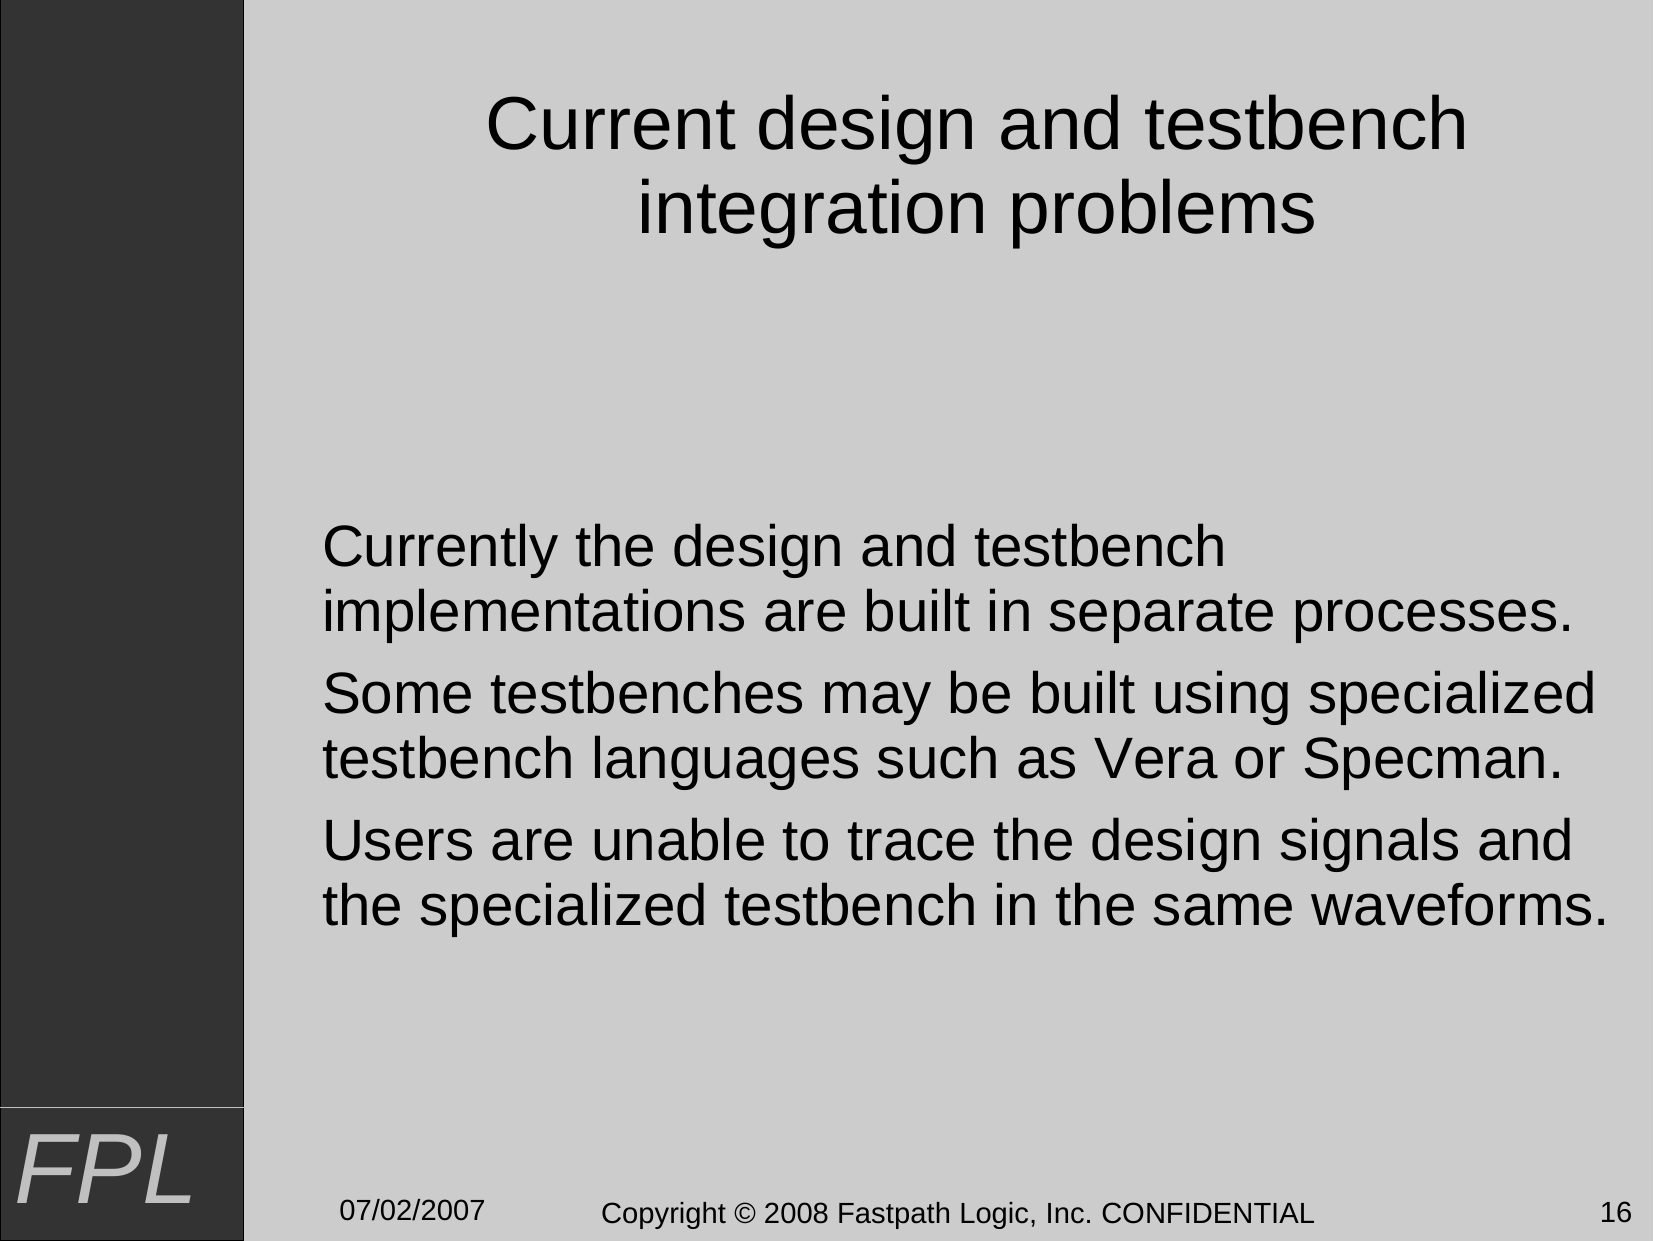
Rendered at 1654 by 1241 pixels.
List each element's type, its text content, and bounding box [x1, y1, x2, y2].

subtitle Currently the design and testbench implementations are built in separate processes. Some testbenches may be built using specialized testbench languages such as Vera or Specman. Users are unable to trace the design signals and the specialized testbench in the same waveforms. [322, 272, 1634, 1179]
title Current design and testbench integration problems [426, 54, 1529, 272]
